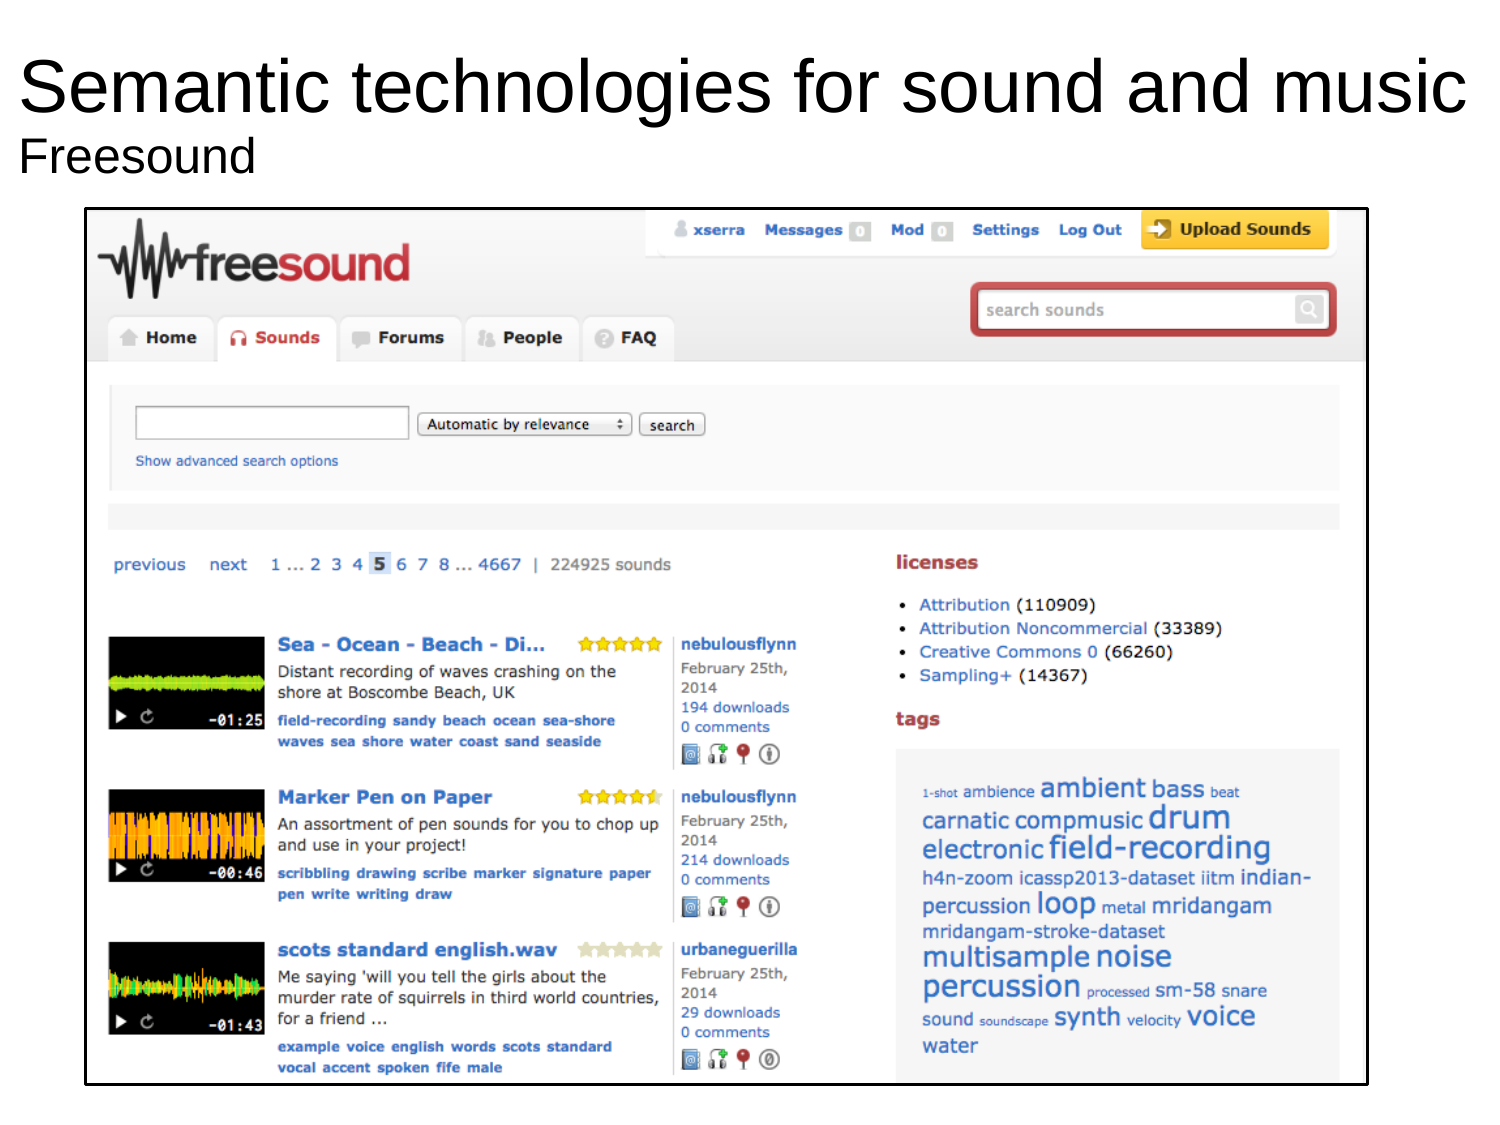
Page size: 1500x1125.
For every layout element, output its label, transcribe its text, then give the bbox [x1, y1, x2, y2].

picture [86, 209, 1367, 1083]
title Semantic technologies for sound and music Freesound [18, 9, 1474, 220]
